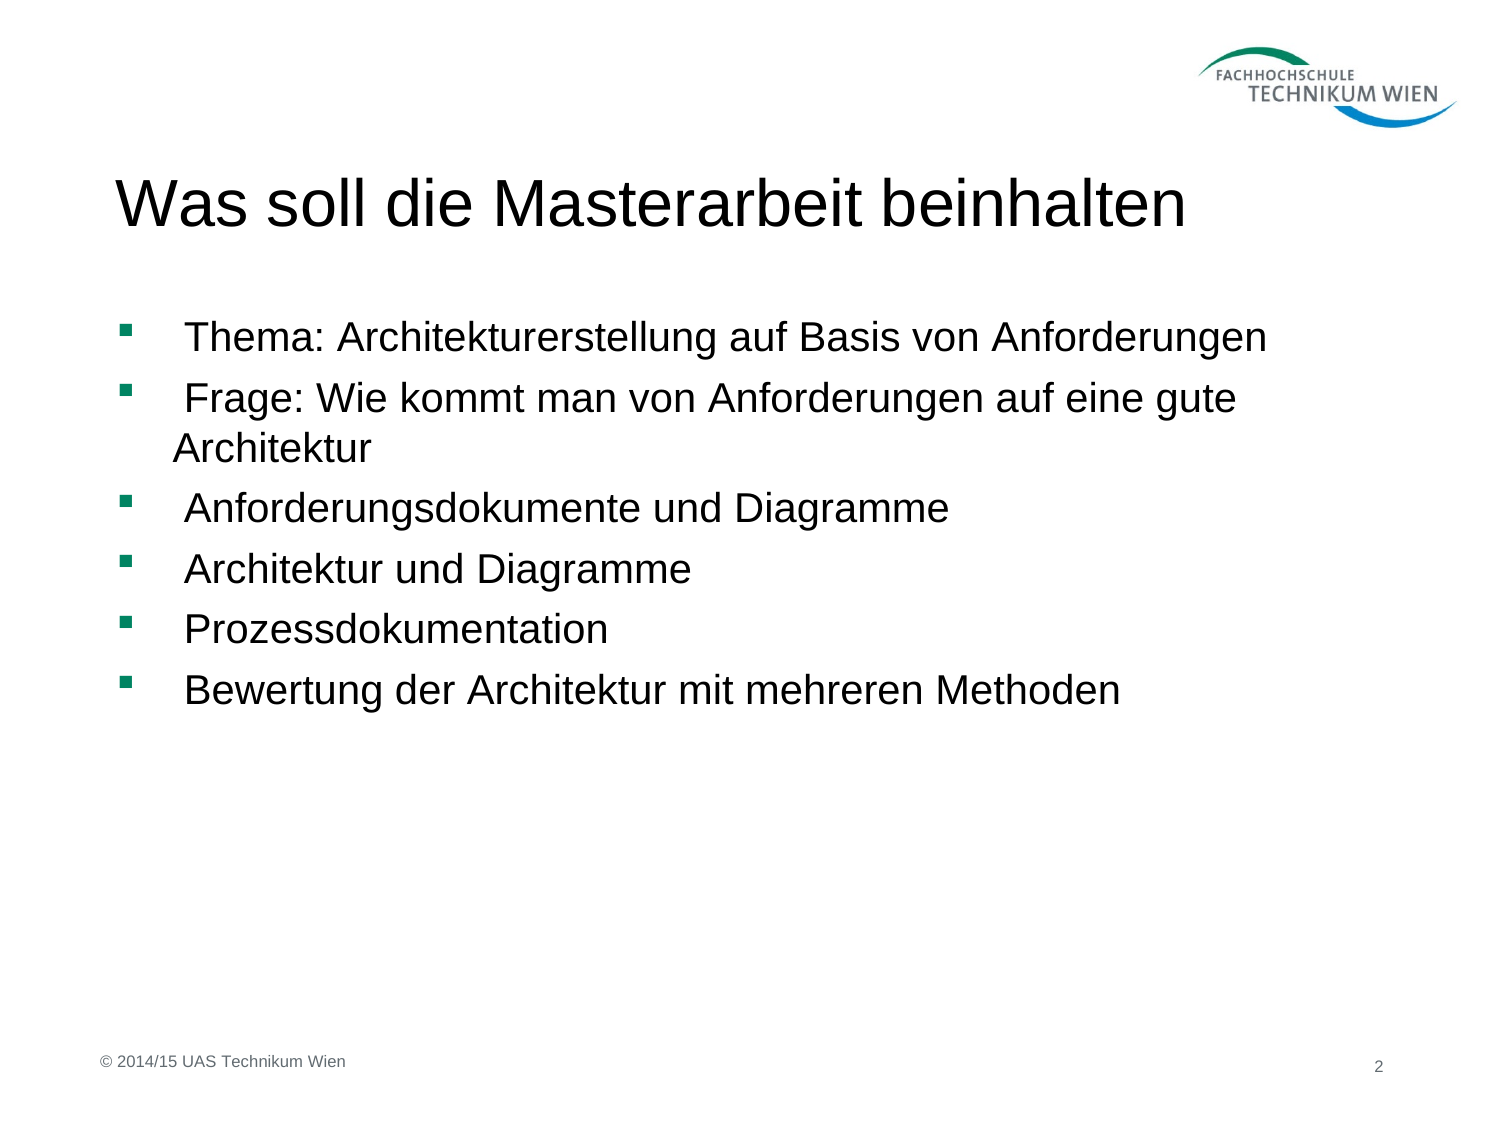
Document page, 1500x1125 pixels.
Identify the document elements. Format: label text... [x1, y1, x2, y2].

list Thema: Architekturerstellung auf Basis von Anforderungen Frage: Wie kommt man von Anforderungen auf eine gute Architektur Anforderungsdokumente und Diagramme Architektur und Diagramme Prozessdokumentation Bewertung der Architektur mit mehreren Methoden [101, 302, 1389, 988]
text_box <number> [1033, 1023, 1384, 1102]
title Was soll die Masterarbeit beinhalten [100, 148, 1388, 251]
text_box © 2014/15 UAS Technikum Wien [100, 1023, 928, 1102]
picture [8, 0, 1500, 177]
